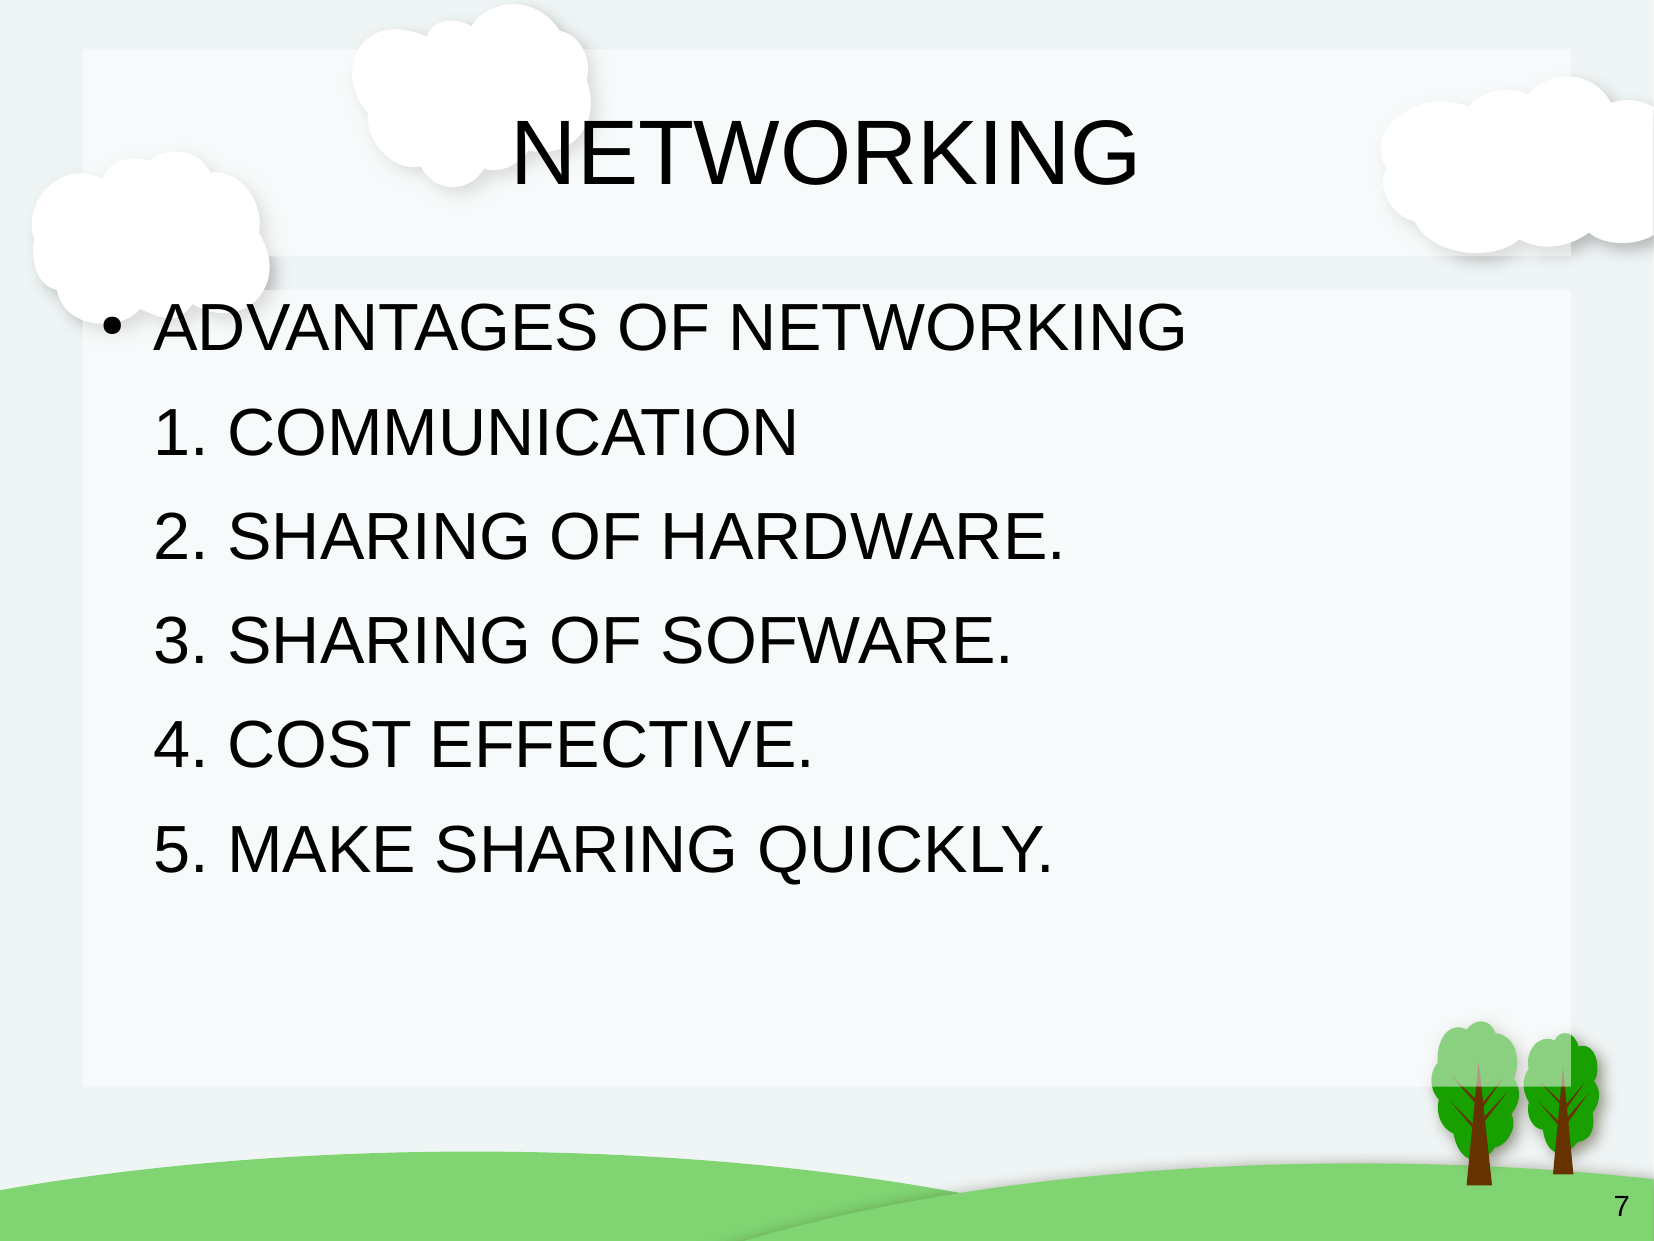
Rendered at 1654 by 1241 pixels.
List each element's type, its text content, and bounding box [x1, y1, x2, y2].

list ADVANTAGES OF NETWORKING 1. COMMUNICATION 2. SHARING OF HARDWARE. 3. SHARING OF SOFWARE. 4. COST EFFECTIVE. 5. MAKE SHARING QUICKLY. [82, 290, 1571, 1087]
title NETWORKING [82, 49, 1571, 257]
